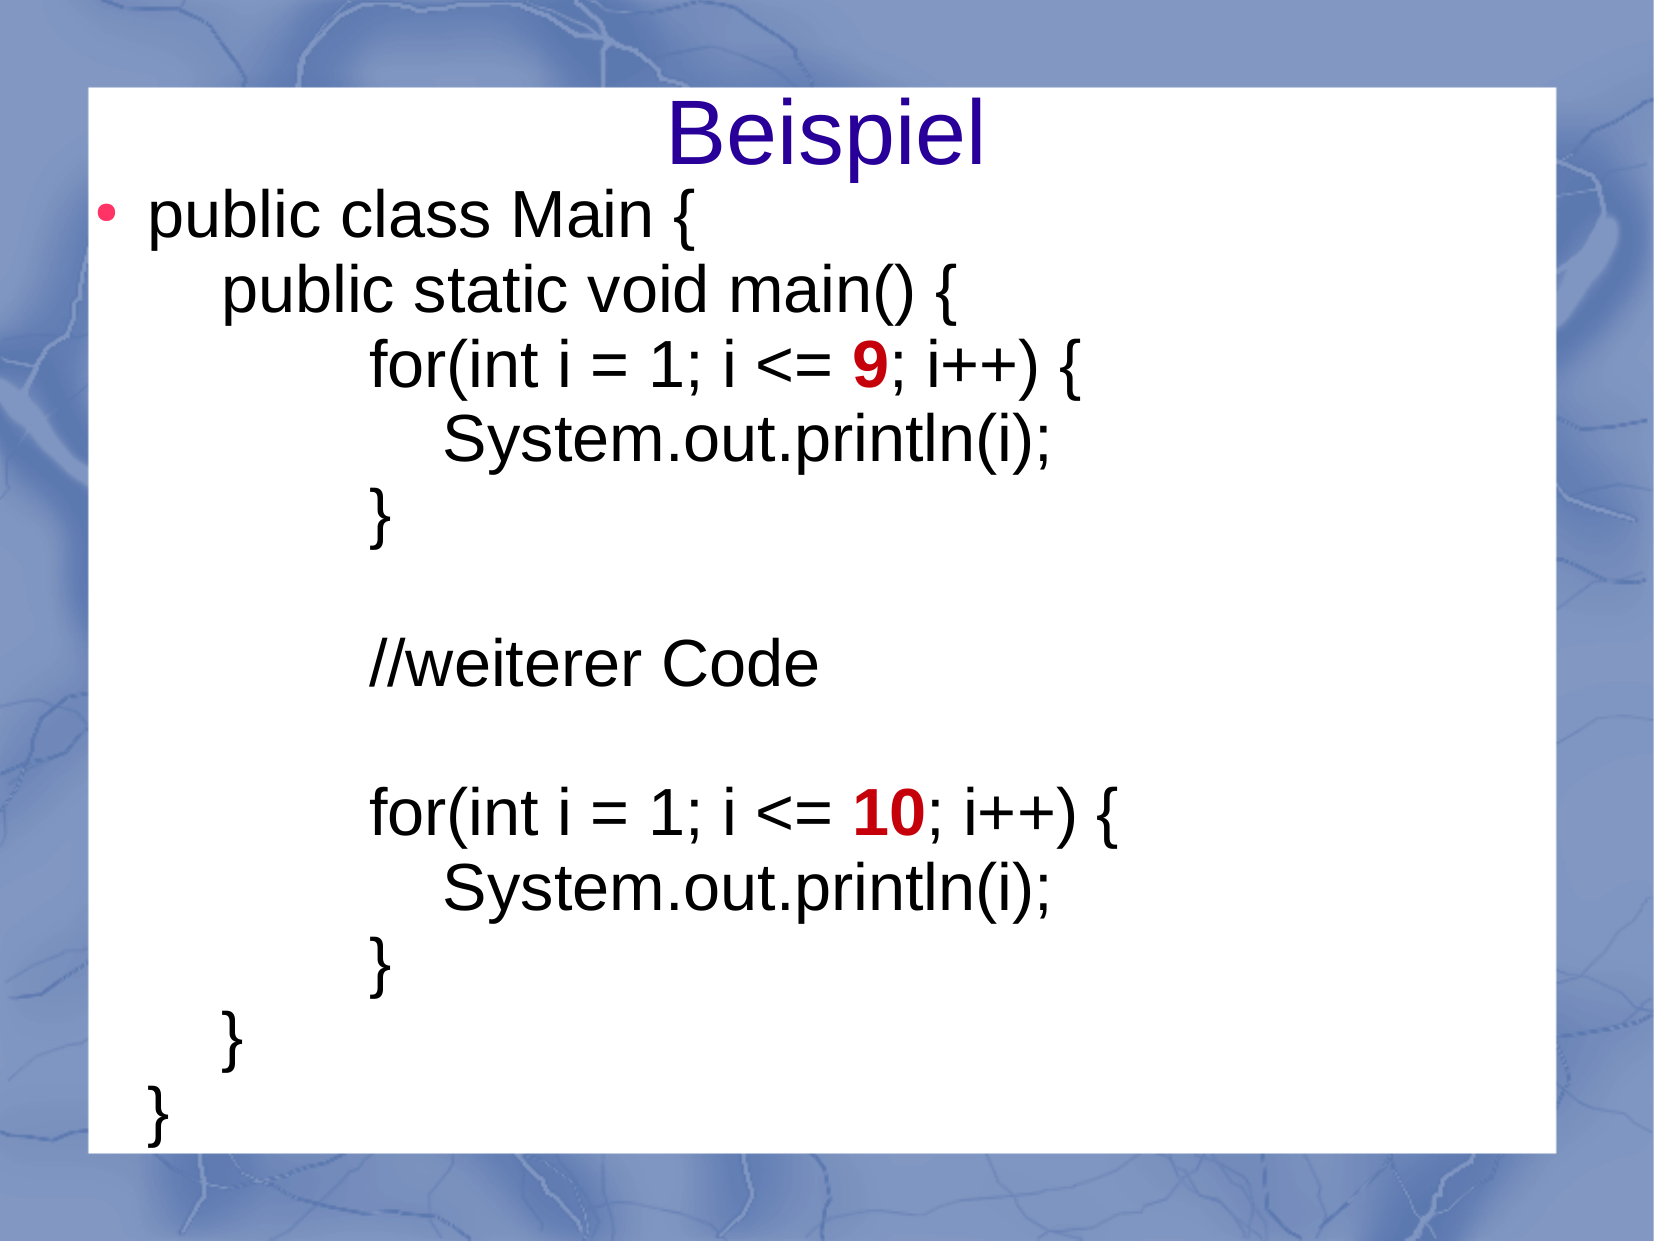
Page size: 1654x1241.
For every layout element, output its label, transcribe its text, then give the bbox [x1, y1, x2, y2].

picture [0, 0, 1654, 1241]
list public class Main { public static void main() { for(int i = 1; i <= 9; i++) { System.out.println(i); } //weiterer Code for(int i = 1; i <= 10; i++) { System.out.println(i); } } } [76, 177, 1565, 1150]
title Beispiel [118, 29, 1536, 177]
